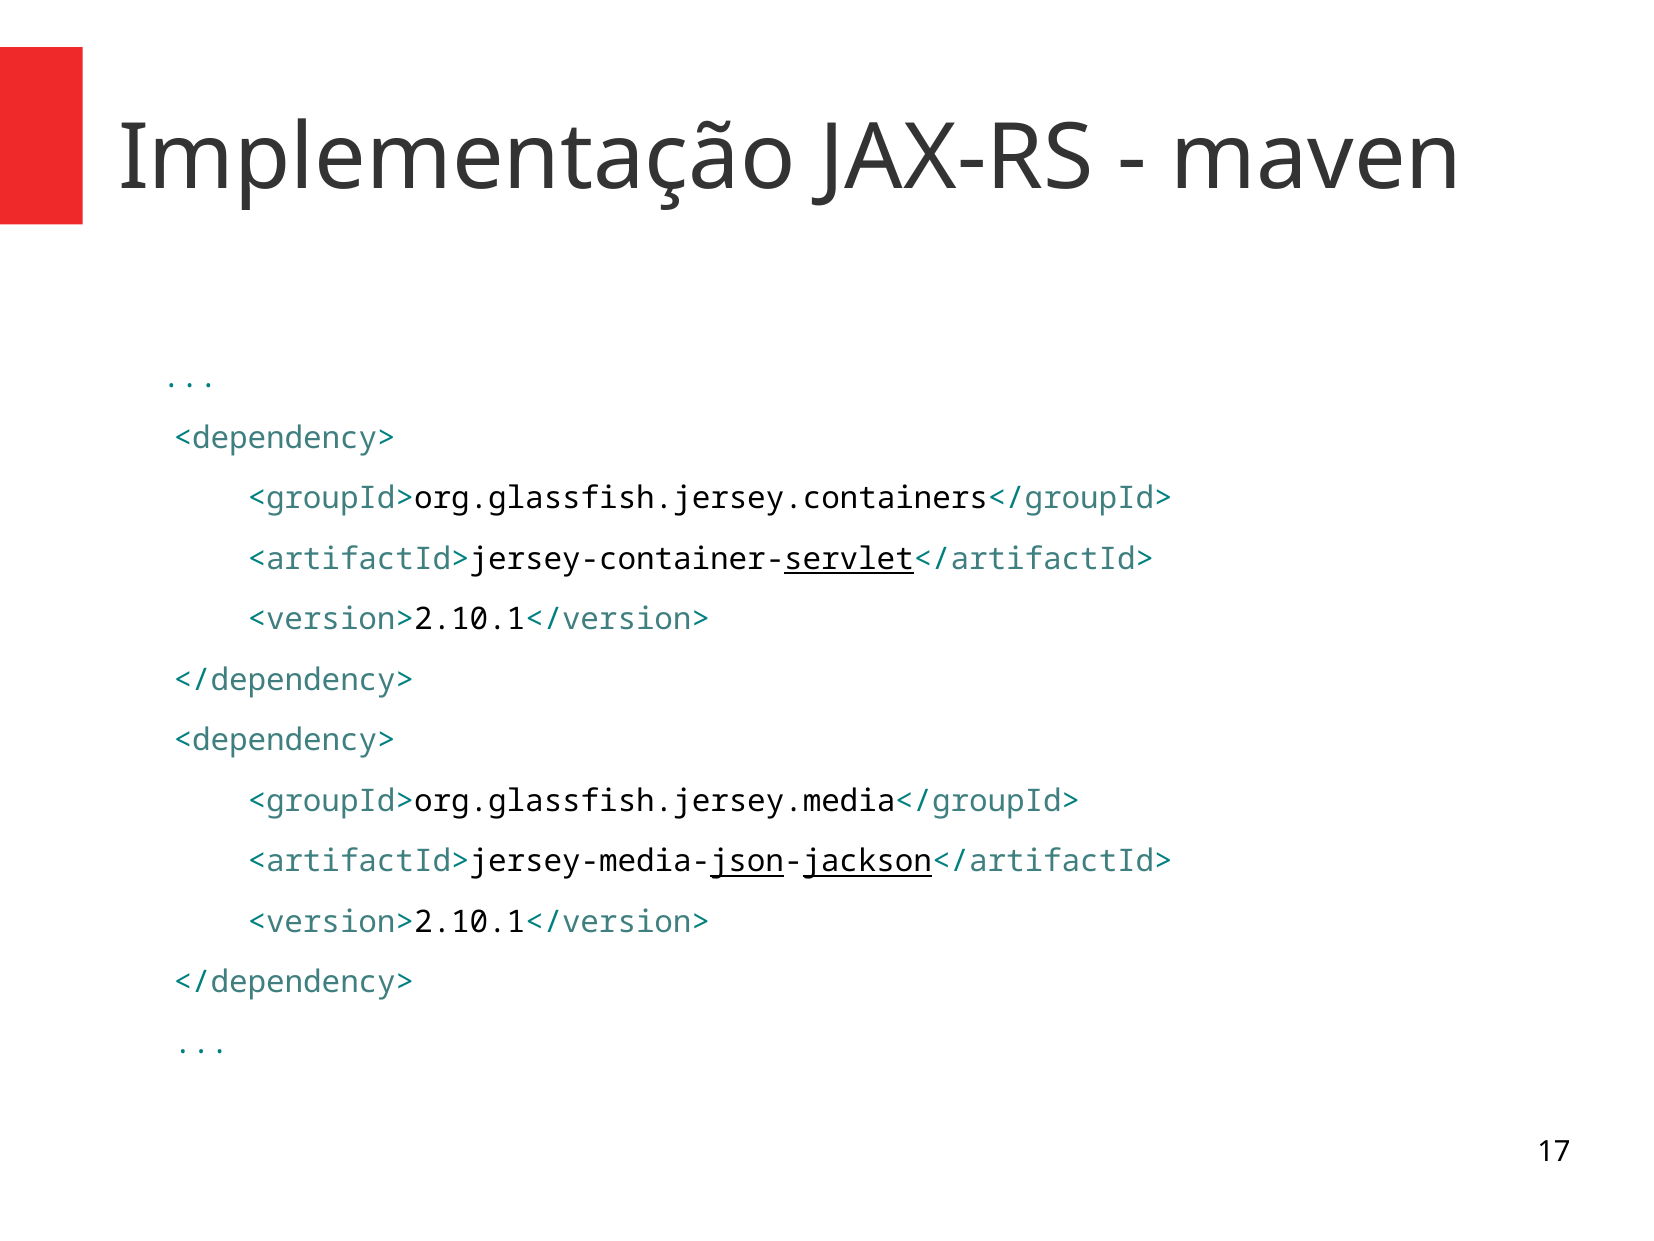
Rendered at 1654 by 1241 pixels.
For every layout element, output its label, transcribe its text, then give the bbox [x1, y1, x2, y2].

list ... <dependency> <groupId>org.glassfish.jersey.containers</groupId> <artifactId>jersey-container-servlet</artifactId> <version>2.10.1</version> </dependency> <dependency> <groupId>org.glassfish.jersey.media</groupId> <artifactId>jersey-media-json-jackson</artifactId> <version>2.10.1</version> </dependency> ... [118, 354, 1536, 1074]
title Implementação JAX-RS - maven [118, 49, 1571, 257]
